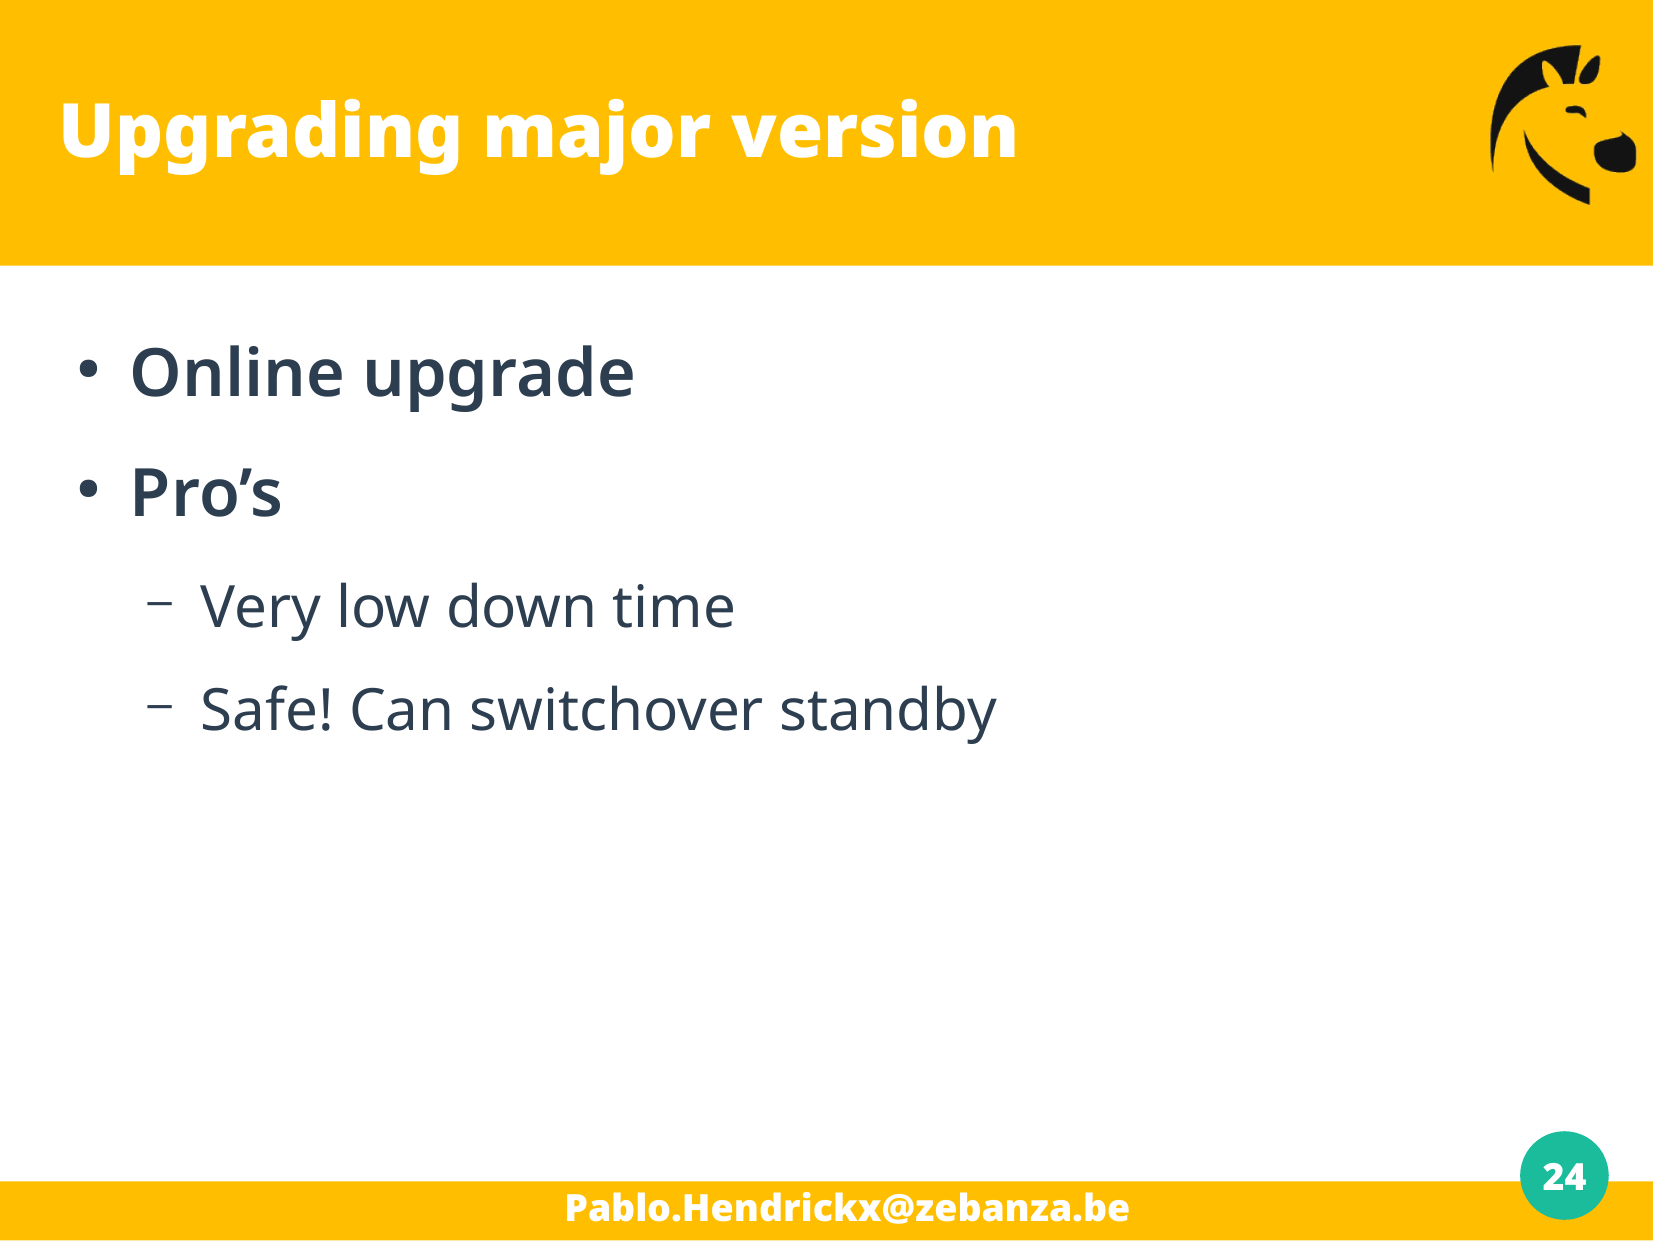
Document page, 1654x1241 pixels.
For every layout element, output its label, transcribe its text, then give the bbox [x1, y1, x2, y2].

list Online upgrade Pro’s Very low down time Safe! Can switchover standby [58, 324, 1594, 1152]
title Upgrading major version [58, 49, 1594, 207]
picture [1410, 0, 1654, 241]
